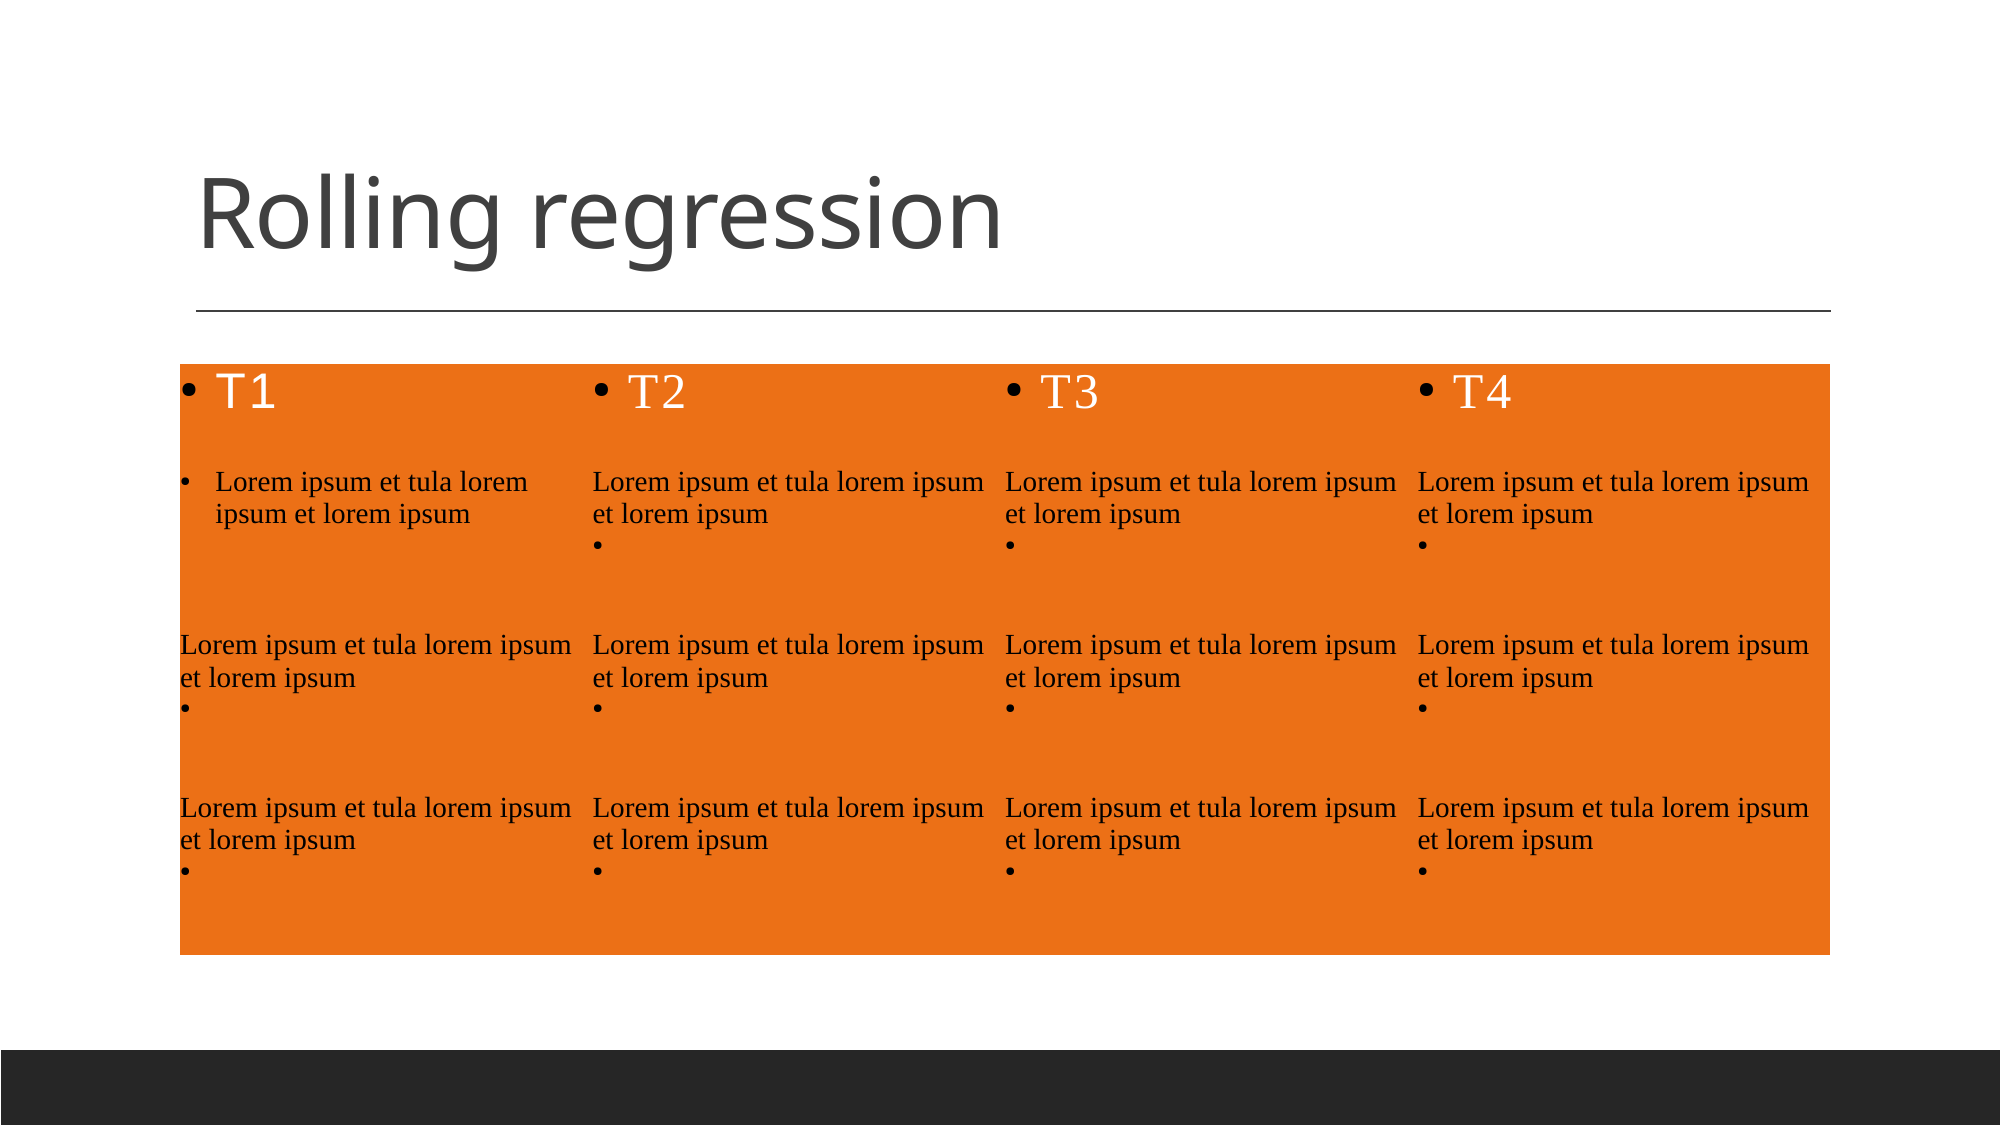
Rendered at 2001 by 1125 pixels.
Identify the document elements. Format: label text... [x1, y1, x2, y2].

table_header T2 [592, 364, 1005, 466]
table_cell Lorem ipsum et tula lorem ipsum et lorem ipsum [592, 629, 1005, 792]
table_cell Lorem ipsum et tula lorem ipsum et lorem ipsum [1417, 629, 1830, 792]
table_header T1 [180, 364, 592, 466]
table_cell Lorem ipsum et tula lorem ipsum et lorem ipsum [180, 466, 592, 629]
table_cell Lorem ipsum et tula lorem ipsum et lorem ipsum [1417, 466, 1830, 629]
table_header T3 [1005, 364, 1417, 466]
table_cell Lorem ipsum et tula lorem ipsum et lorem ipsum [1005, 466, 1417, 629]
table_cell Lorem ipsum et tula lorem ipsum et lorem ipsum [1005, 792, 1417, 955]
table_cell Lorem ipsum et tula lorem ipsum et lorem ipsum [592, 466, 1005, 629]
table_cell Lorem ipsum et tula lorem ipsum et lorem ipsum [180, 792, 592, 955]
table_cell Lorem ipsum et tula lorem ipsum et lorem ipsum [180, 629, 592, 792]
table_header T4 [1417, 364, 1830, 466]
table_cell Lorem ipsum et tula lorem ipsum et lorem ipsum [1417, 792, 1830, 955]
title Rolling regression [180, 39, 1831, 278]
table_cell Lorem ipsum et tula lorem ipsum et lorem ipsum [592, 792, 1005, 955]
table_cell Lorem ipsum et tula lorem ipsum et lorem ipsum [1005, 629, 1417, 792]
